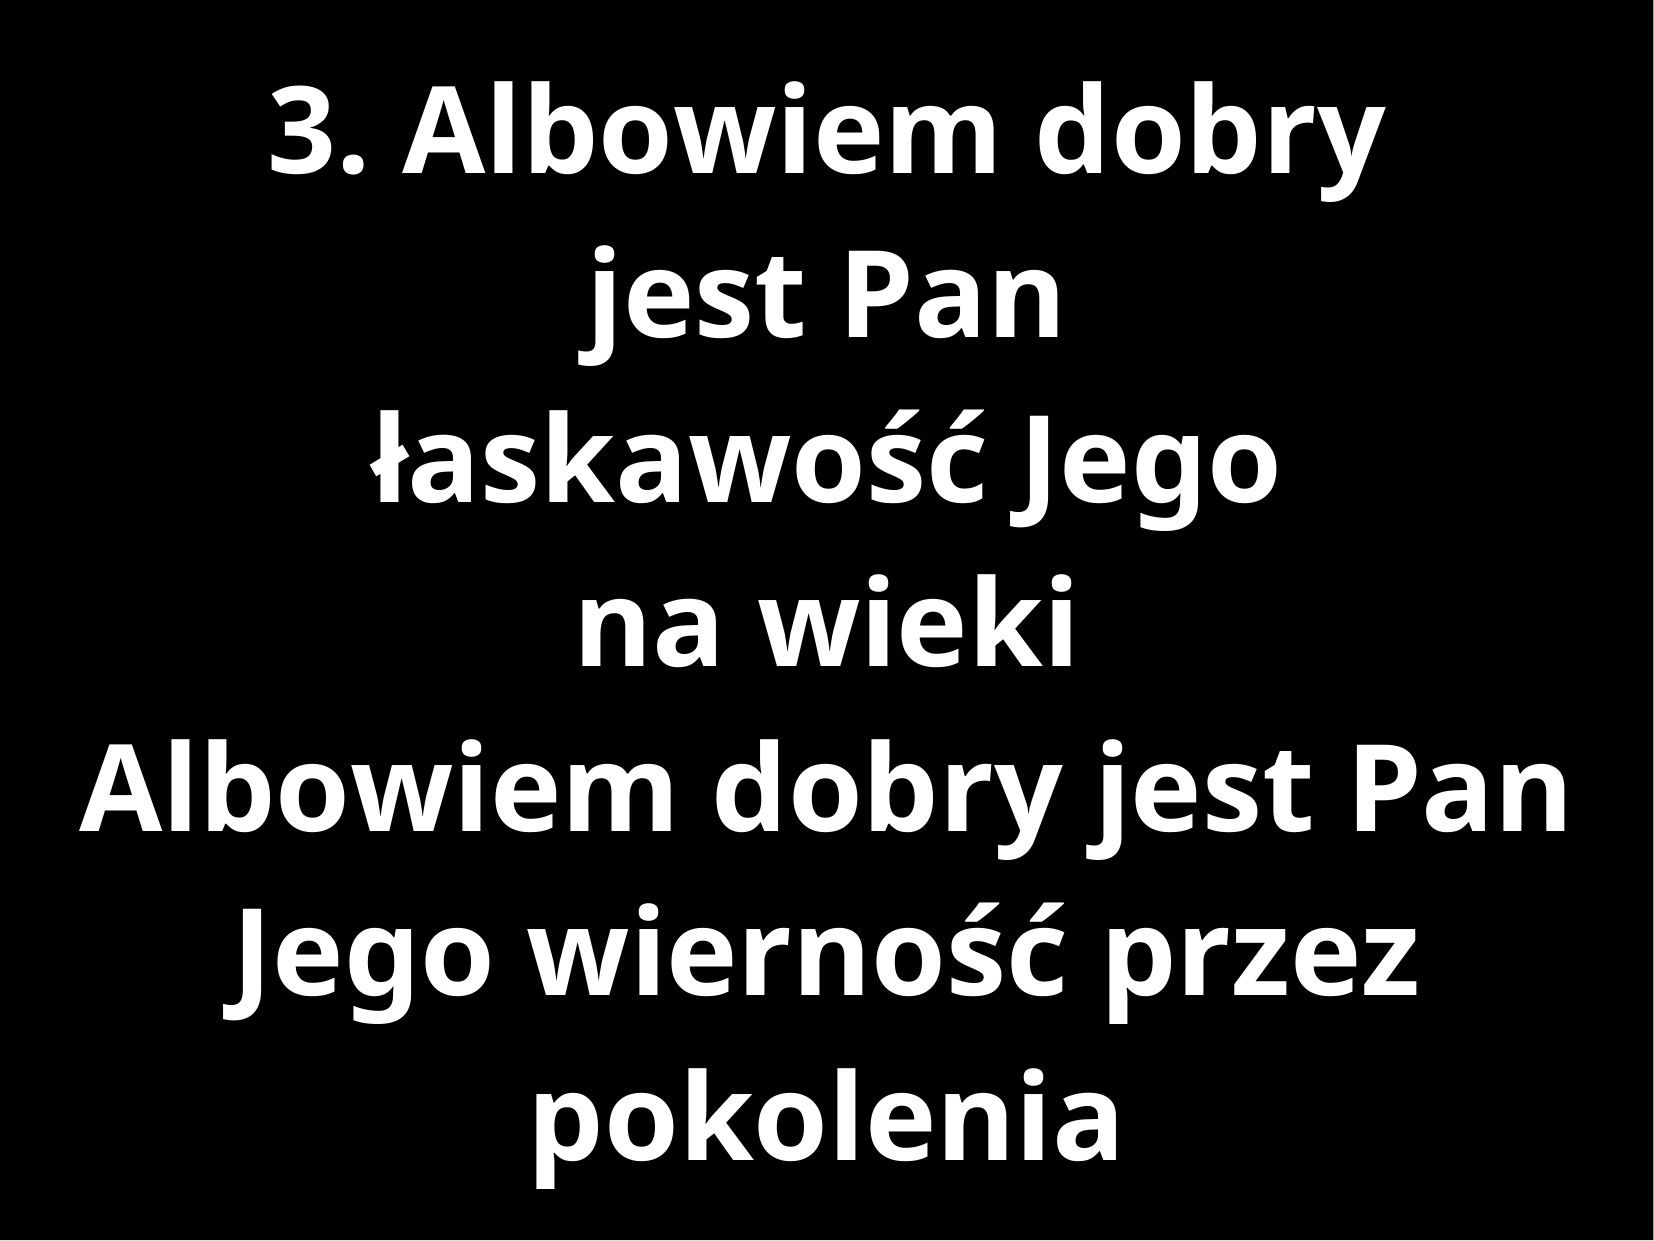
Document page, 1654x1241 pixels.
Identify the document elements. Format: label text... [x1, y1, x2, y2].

title 3. Albowiem dobry jest Pan łaskawość Jego na wieki Albowiem dobry jest Pan Jego wierność przez pokolenia [0, 0, 1654, 1241]
